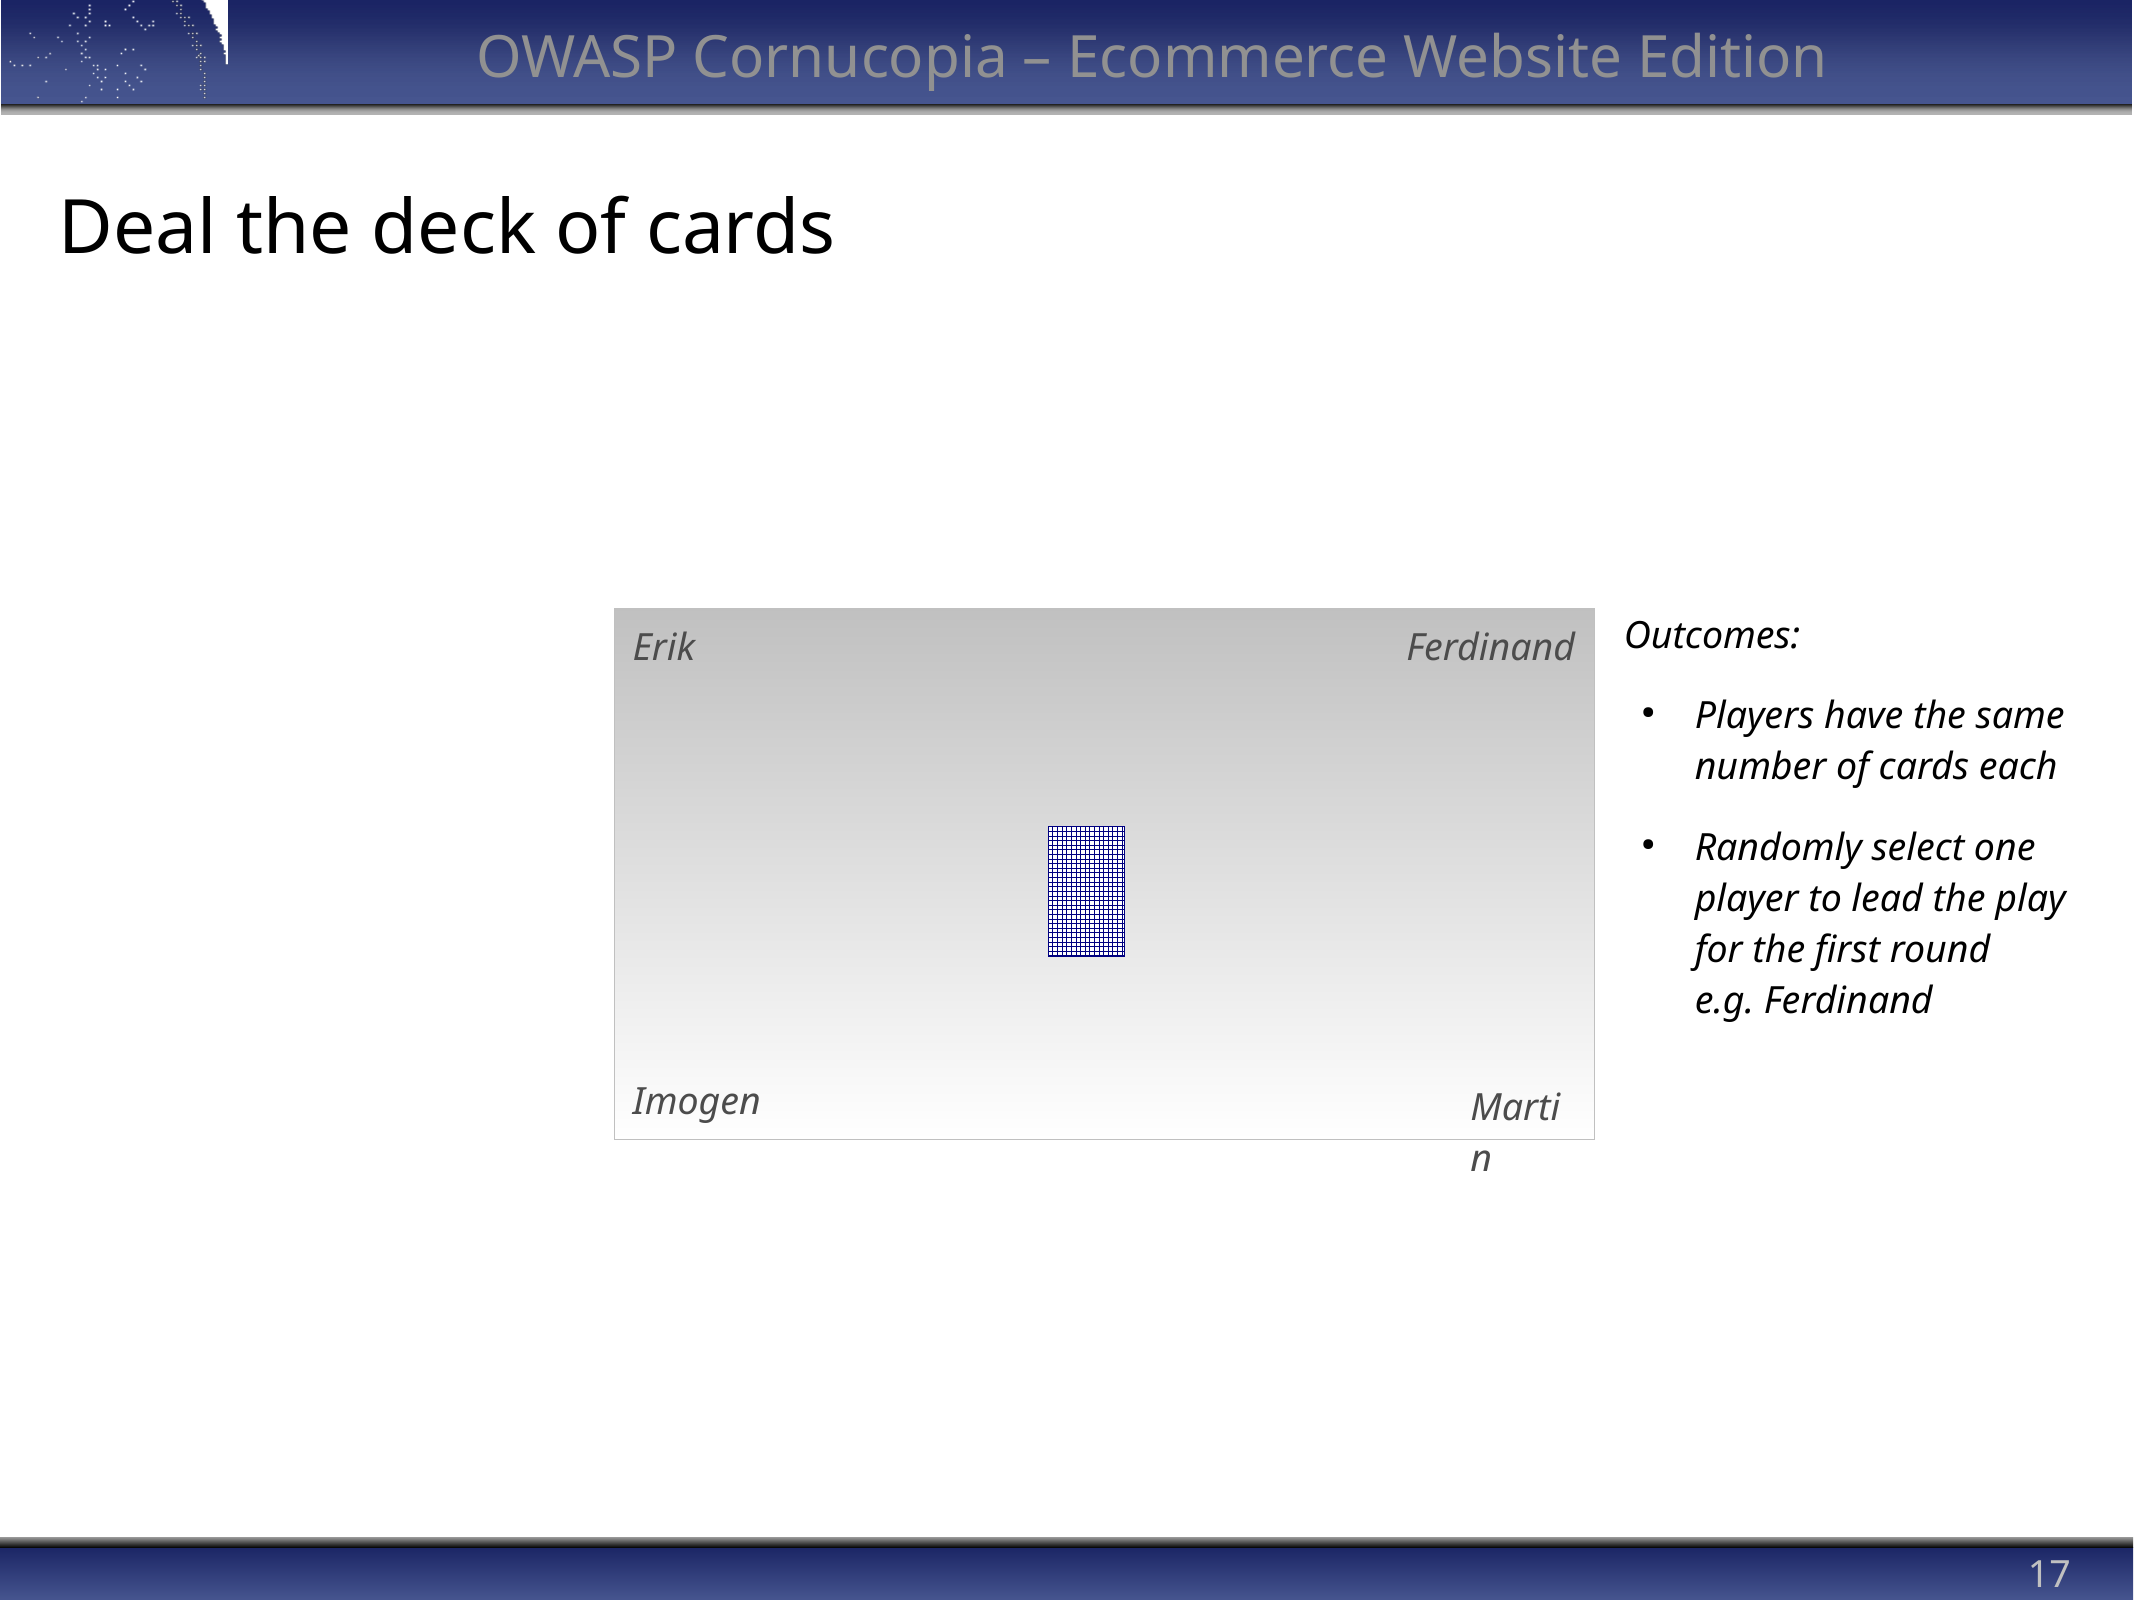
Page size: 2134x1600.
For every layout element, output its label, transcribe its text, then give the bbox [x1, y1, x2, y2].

title Deal the deck of cards [58, 124, 2126, 325]
list Outcomes: Players have the same number of cards each Randomly select one player to lead the play for the first round e.g. Ferdinand [1624, 608, 2093, 1199]
list Martin [1470, 1080, 1576, 1141]
list Ferdinand [1406, 620, 1607, 681]
list Imogen [632, 1074, 798, 1135]
list [614, 608, 1595, 1140]
list Erik [632, 620, 739, 681]
